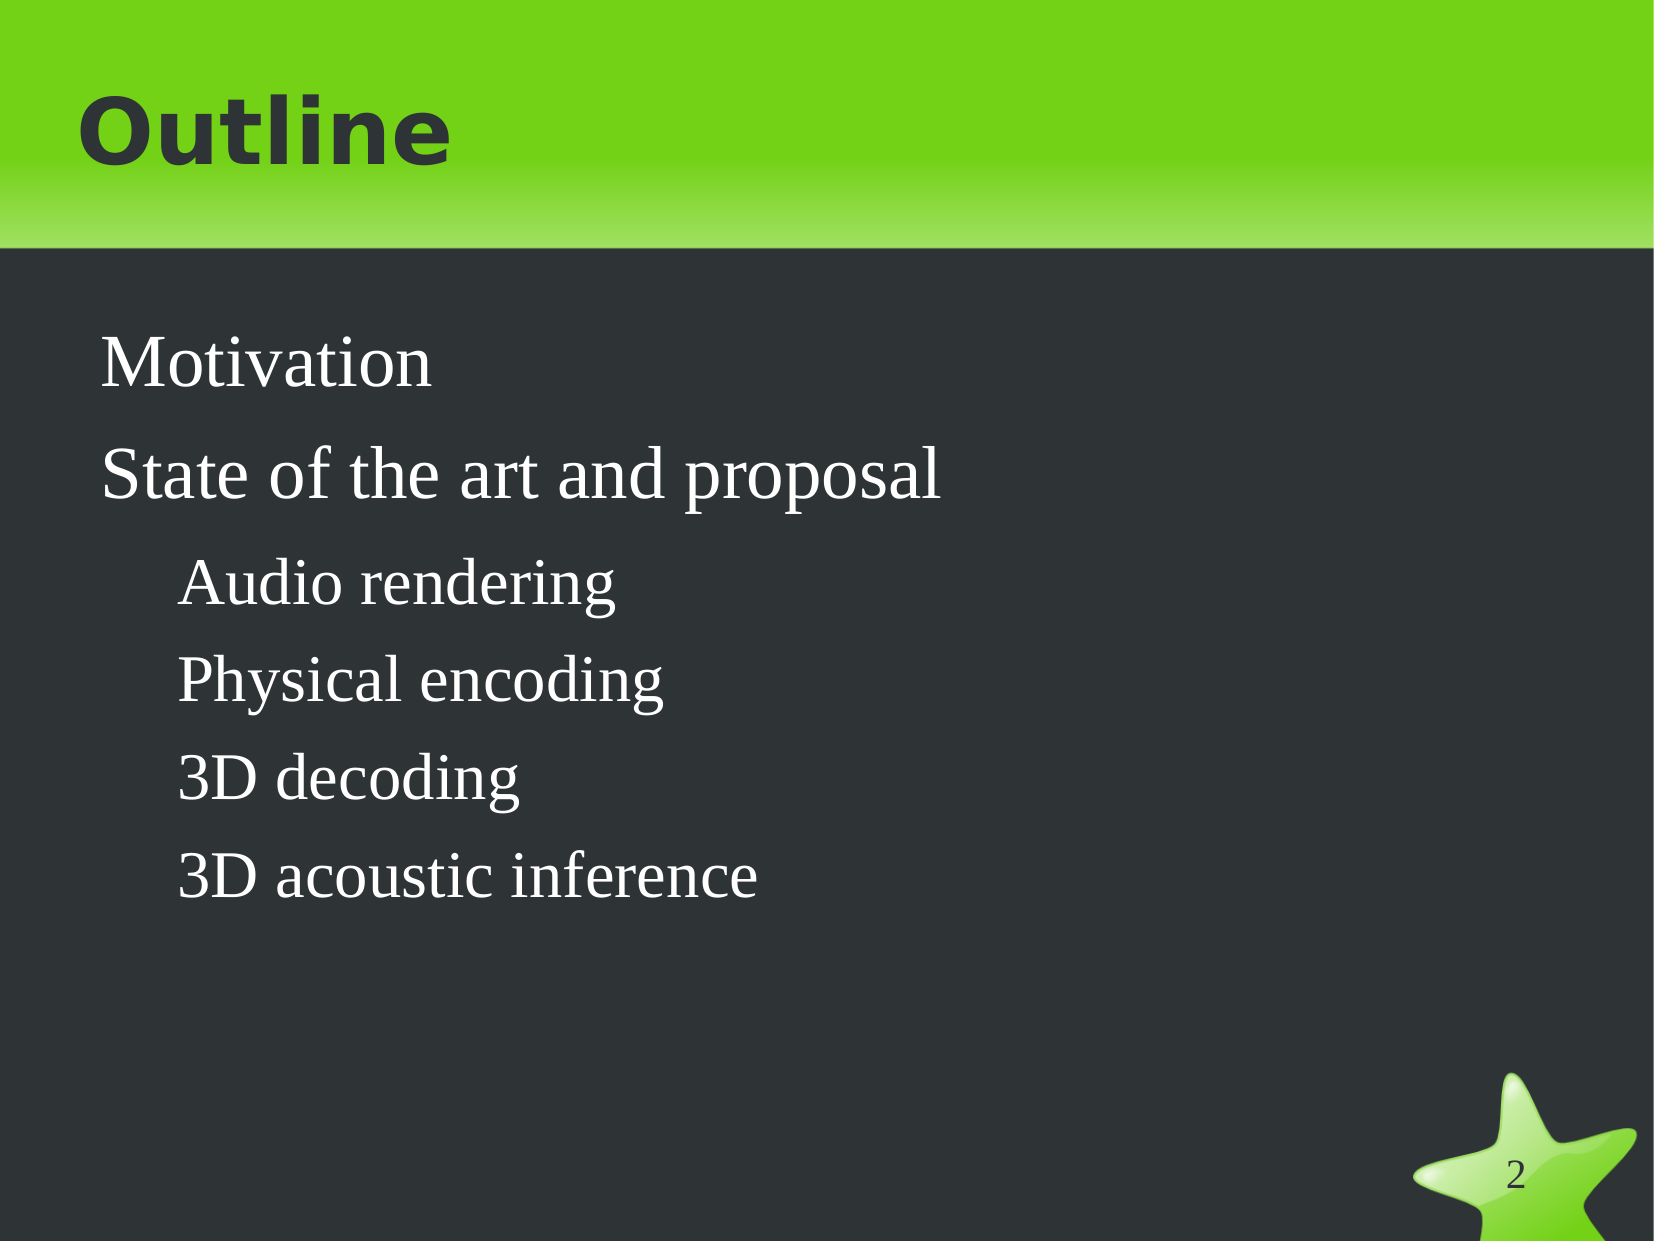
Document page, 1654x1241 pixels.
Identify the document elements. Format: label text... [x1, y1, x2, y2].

list Motivation State of the art and proposal Audio rendering Physical encoding 3D decoding 3D acoustic inference [82, 319, 1571, 1124]
picture [0, 0, 1654, 1241]
title Outline [76, 29, 1565, 237]
